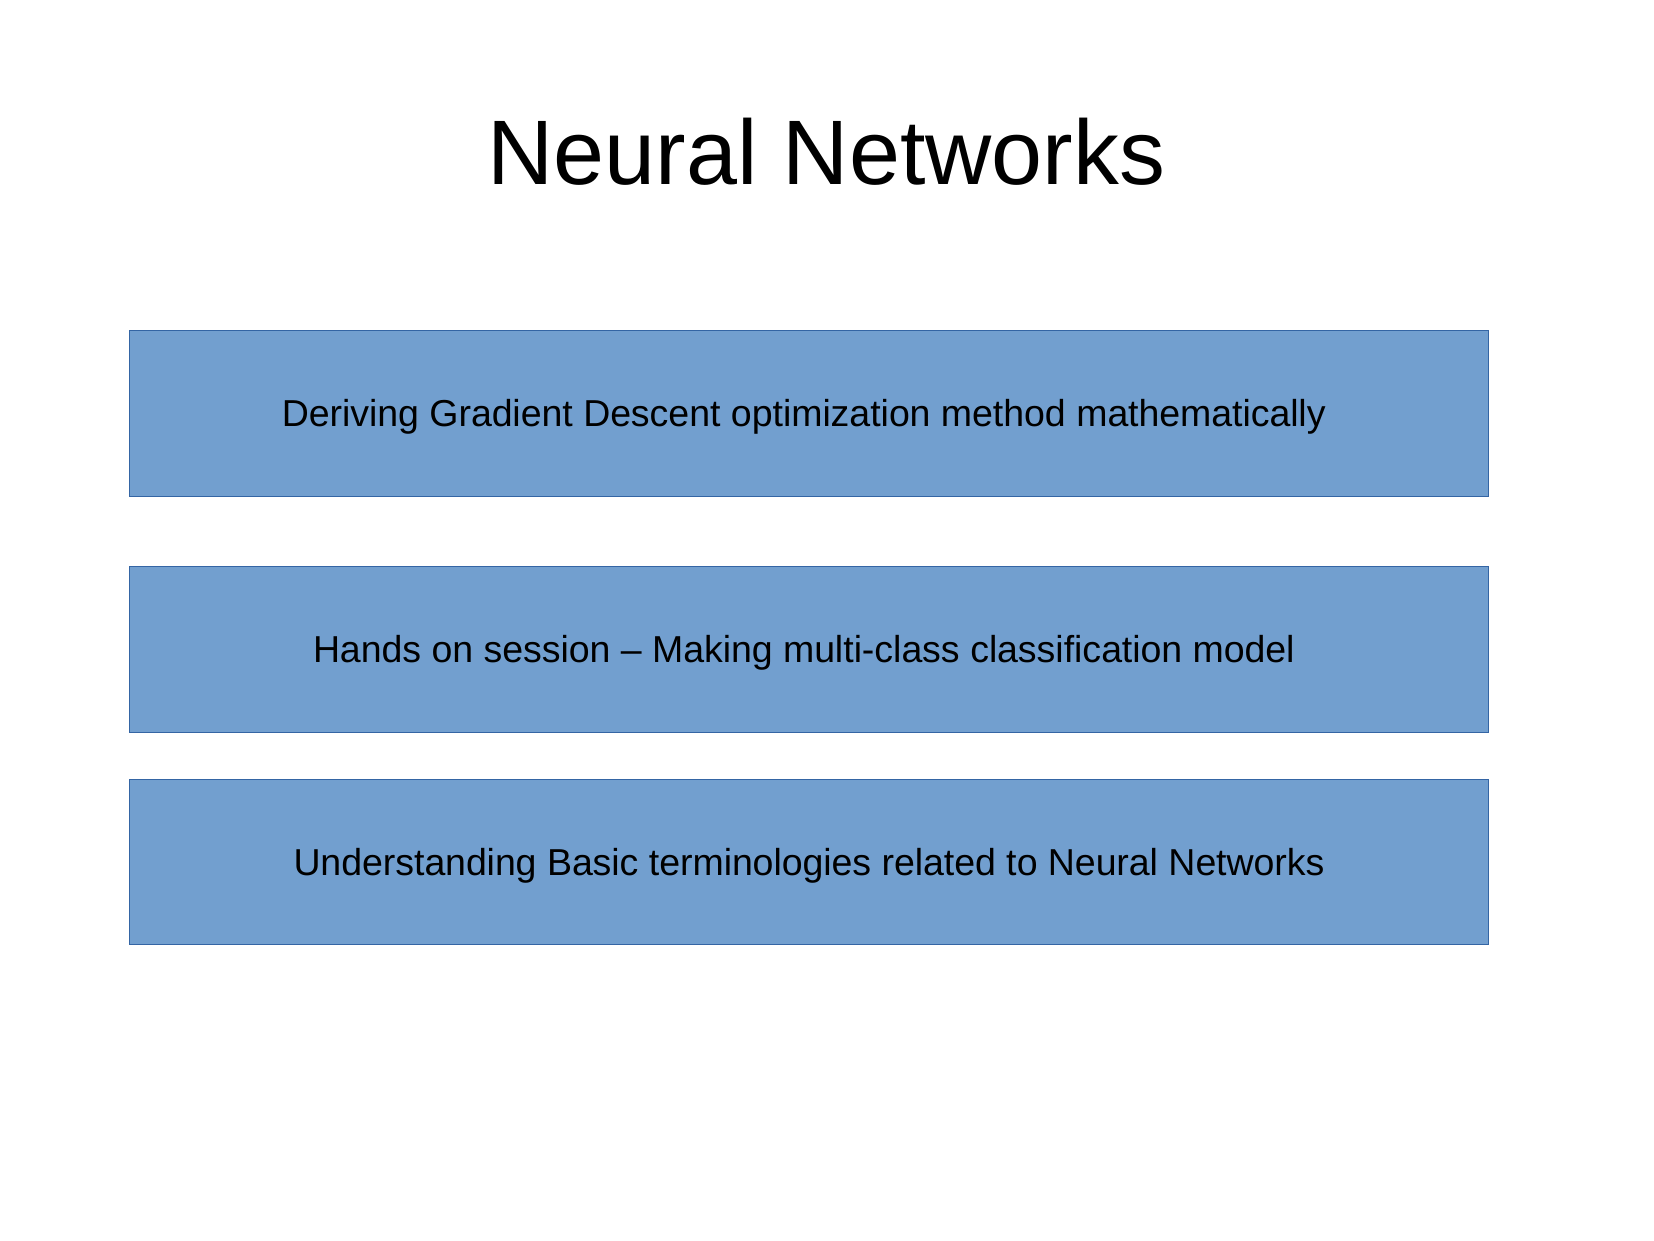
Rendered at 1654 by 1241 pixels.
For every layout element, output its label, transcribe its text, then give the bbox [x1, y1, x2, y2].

text_box Hands on session – Making multi-class classification model [129, 566, 1489, 733]
text_box Deriving Gradient Descent optimization method mathematically [129, 330, 1489, 497]
text_box Understanding Basic terminologies related to Neural Networks [129, 779, 1489, 945]
title Neural Networks [82, 49, 1571, 257]
